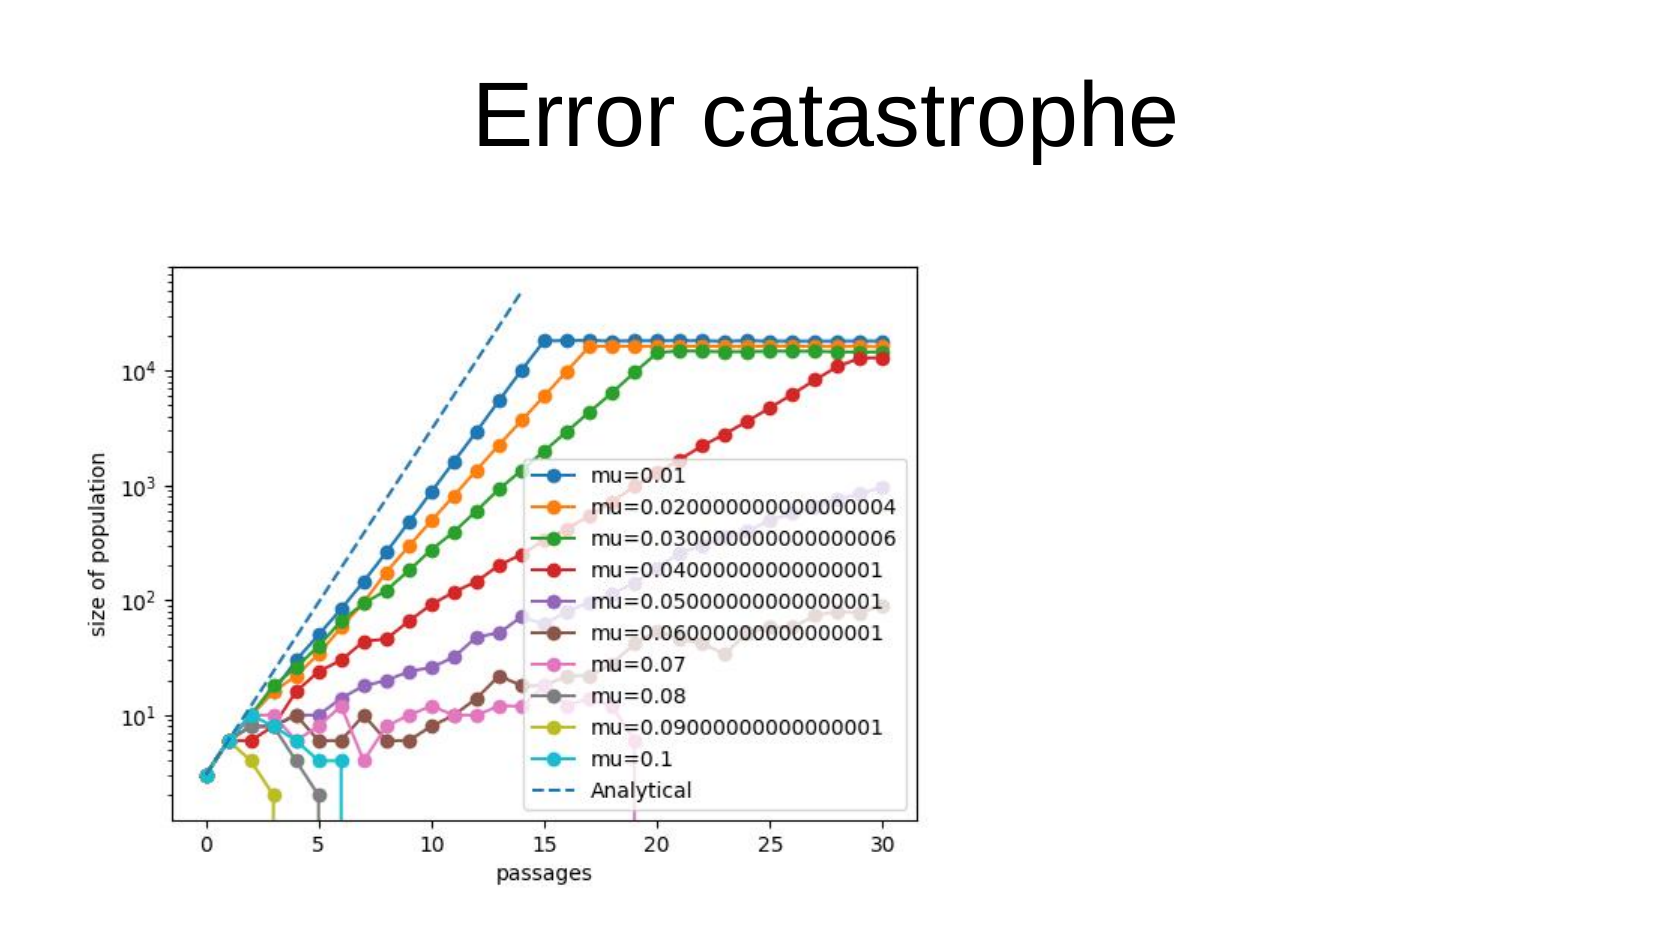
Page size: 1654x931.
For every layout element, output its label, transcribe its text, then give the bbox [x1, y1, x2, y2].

title Error catastrophe [82, 37, 1571, 193]
picture [52, 180, 1013, 901]
